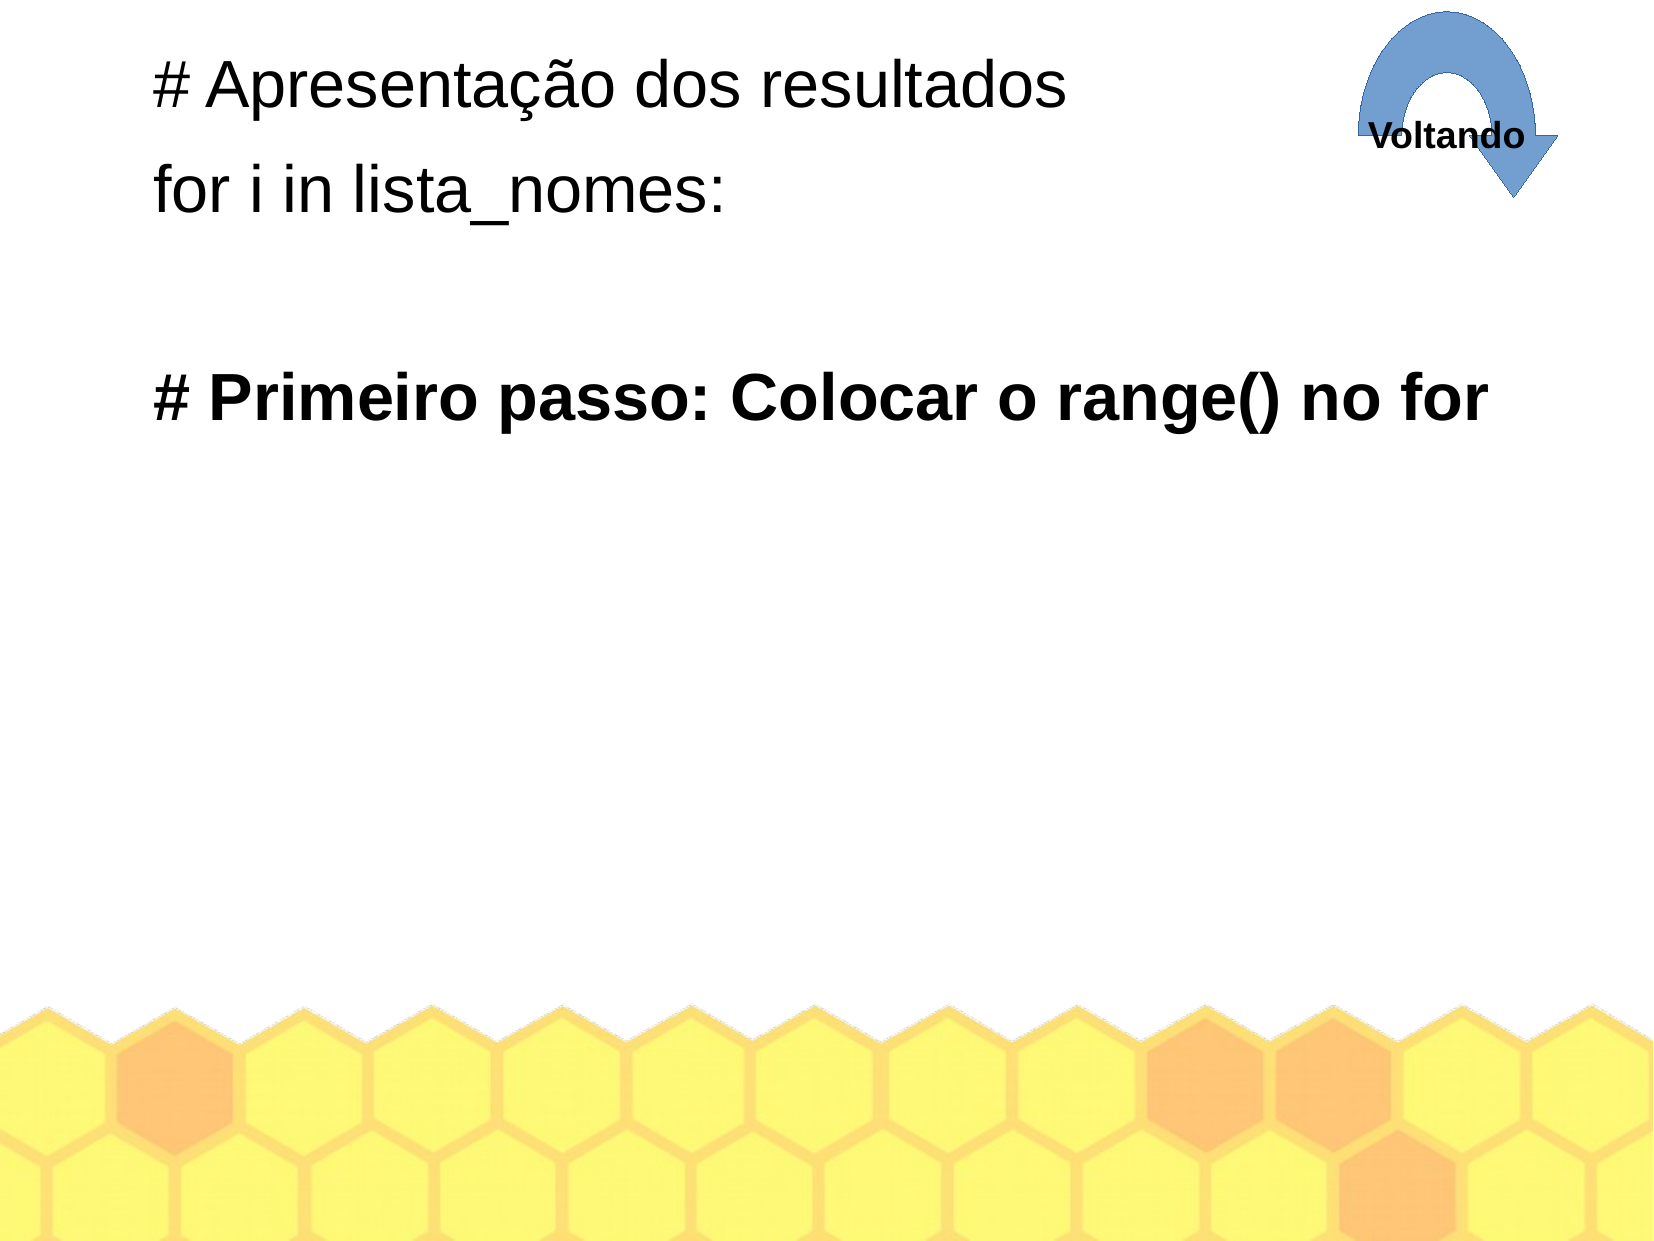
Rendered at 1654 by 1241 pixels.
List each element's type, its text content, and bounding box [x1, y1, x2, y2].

text_box Voltando [1358, 11, 1558, 198]
picture [0, 1001, 1654, 1241]
list # Apresentação dos resultados for i in lista_nomes: # Primeiro passo: Colocar o range() no for [82, 47, 1571, 1205]
